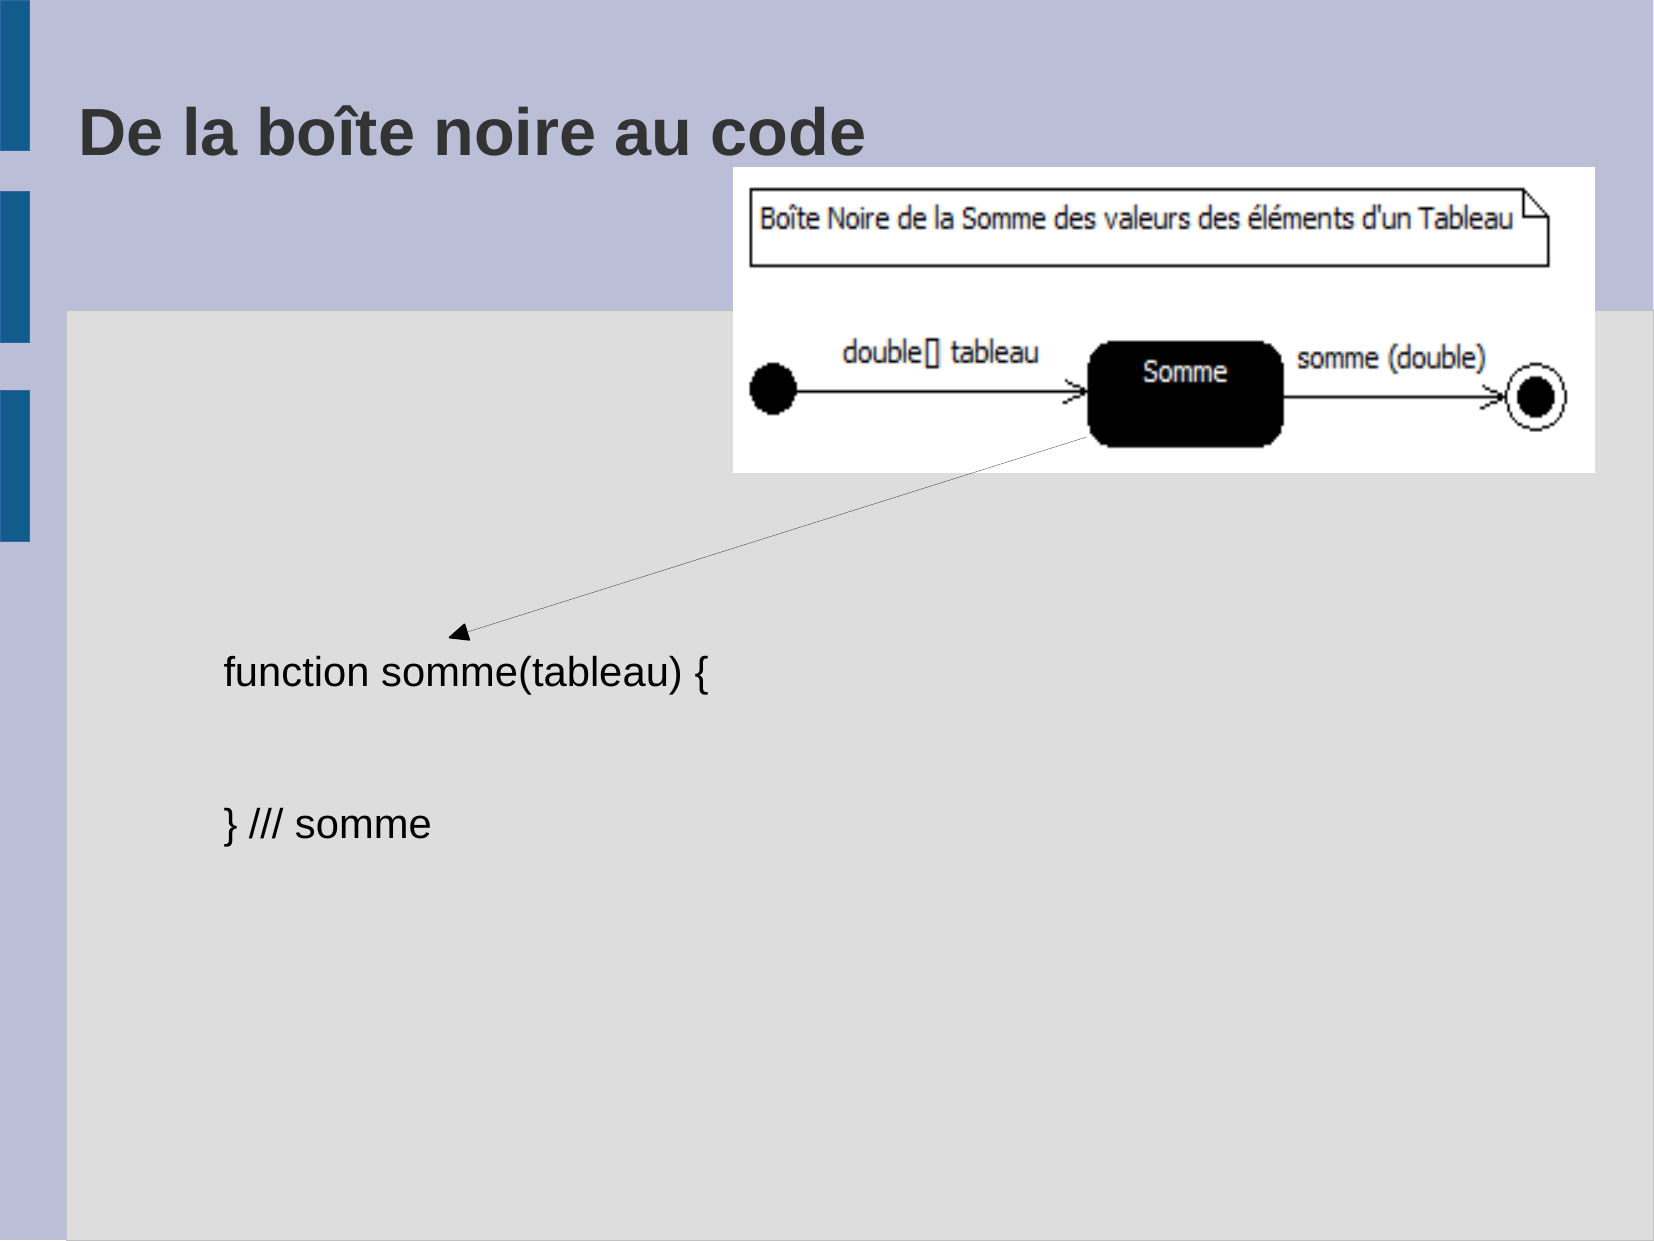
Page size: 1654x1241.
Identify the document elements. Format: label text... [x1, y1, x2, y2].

title De la boîte noire au code [78, 29, 1524, 237]
picture [733, 167, 1595, 473]
list function somme(tableau) { } /// somme [152, 344, 1534, 1182]
